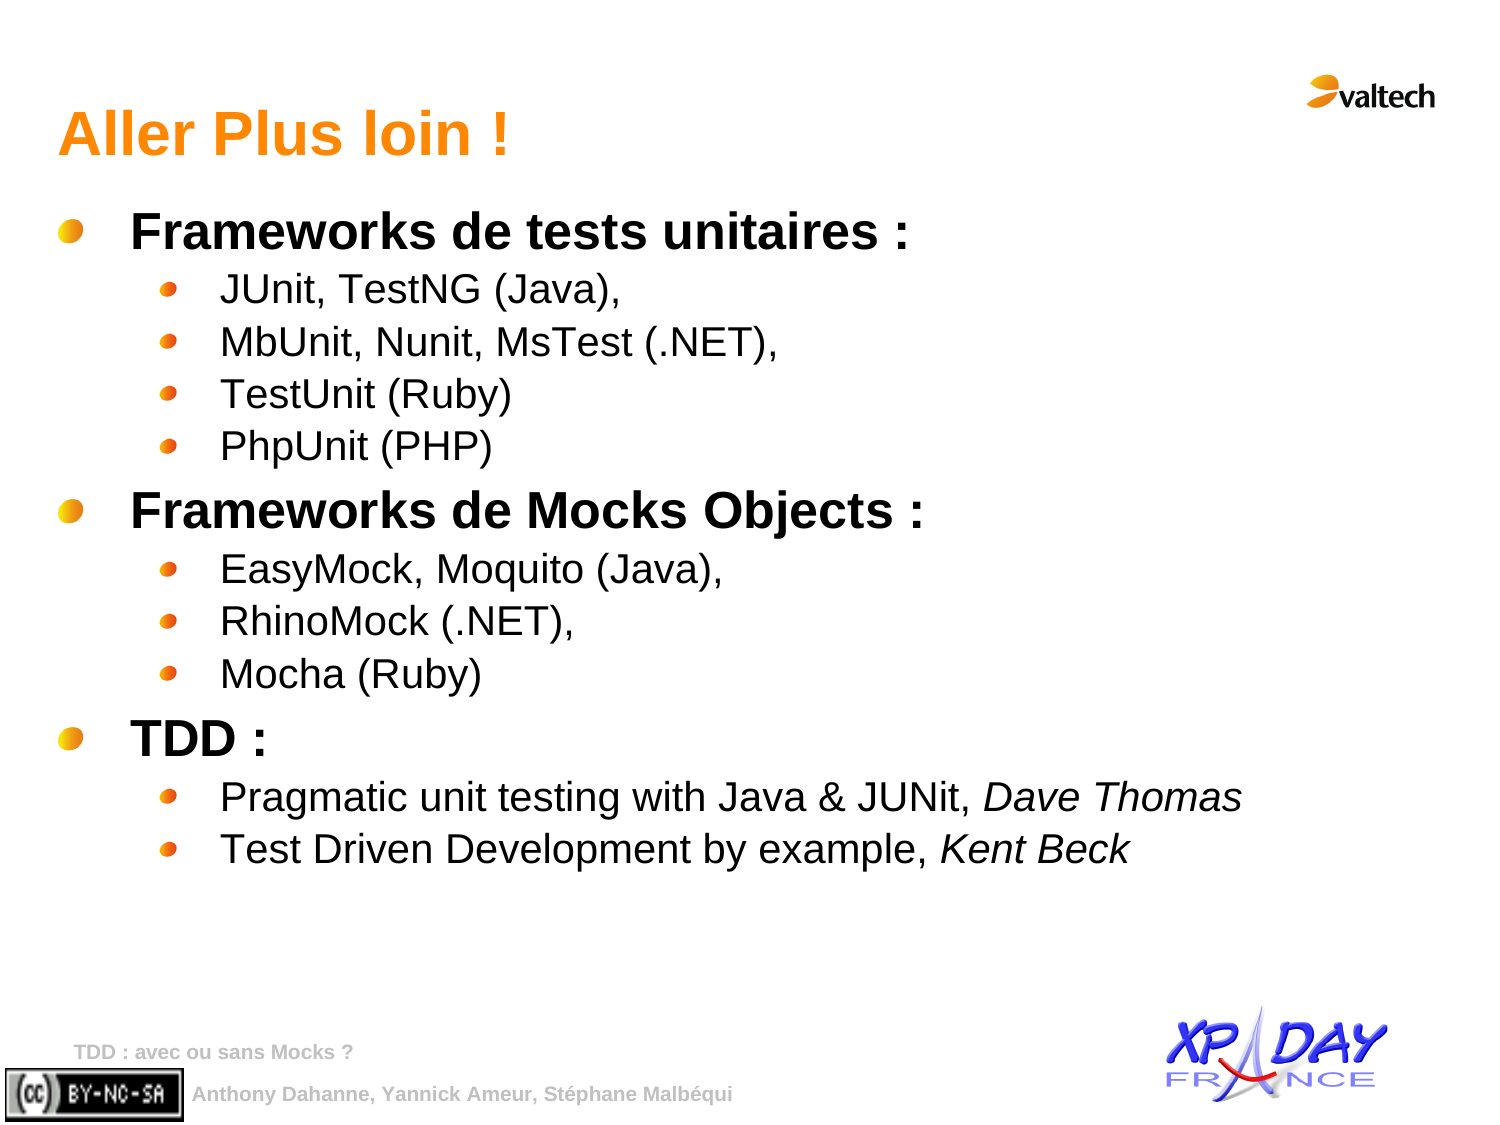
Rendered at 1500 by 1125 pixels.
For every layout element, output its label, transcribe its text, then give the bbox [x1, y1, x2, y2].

title Aller Plus loin ! [56, 49, 1293, 219]
list Frameworks de tests unitaires : JUnit, TestNG (Java), MbUnit, Nunit, MsTest (.NET), TestUnit (Ruby) PhpUnit (PHP) Frameworks de Mocks Objects : EasyMock, Moquito (Java), RhinoMock (.NET), Mocha (Ruby) TDD : Pragmatic unit testing with Java & JUNit, Dave Thomas Test Driven Development by example, Kent Beck [57, 202, 1388, 982]
picture [5, 1068, 184, 1122]
picture [1305, 73, 1436, 109]
picture [1163, 1003, 1388, 1102]
